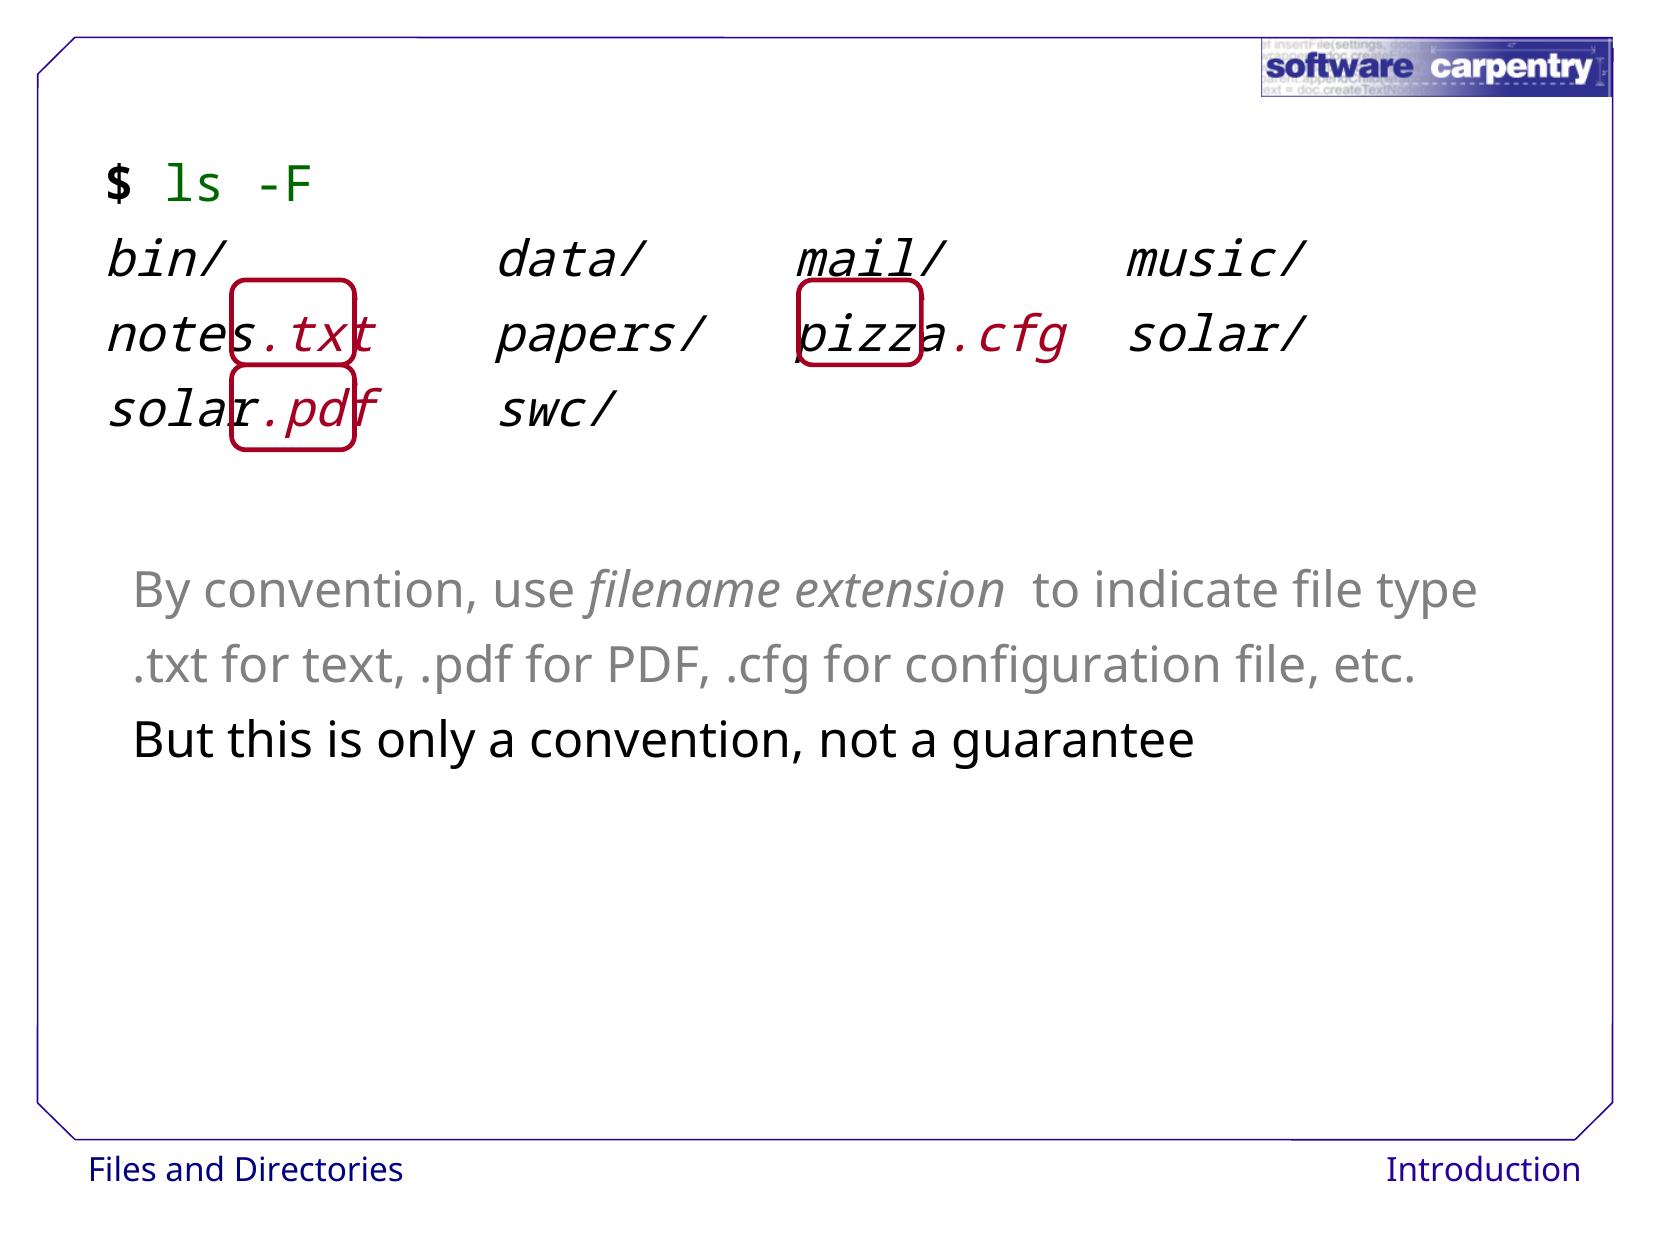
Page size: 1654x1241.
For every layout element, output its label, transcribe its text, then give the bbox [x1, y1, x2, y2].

text_box $ ls -F bin/ data/ mail/ music/ notes.txt papers/ pizza.cfg solar/ solar.pdf swc/ [89, 128, 1512, 1037]
picture [1261, 39, 1613, 97]
text_box By convention, use filename extension to indicate file type .txt for text, .pdf for PDF, .cfg for configuration file, etc. But this is only a convention, not a guarantee [117, 534, 1517, 1084]
